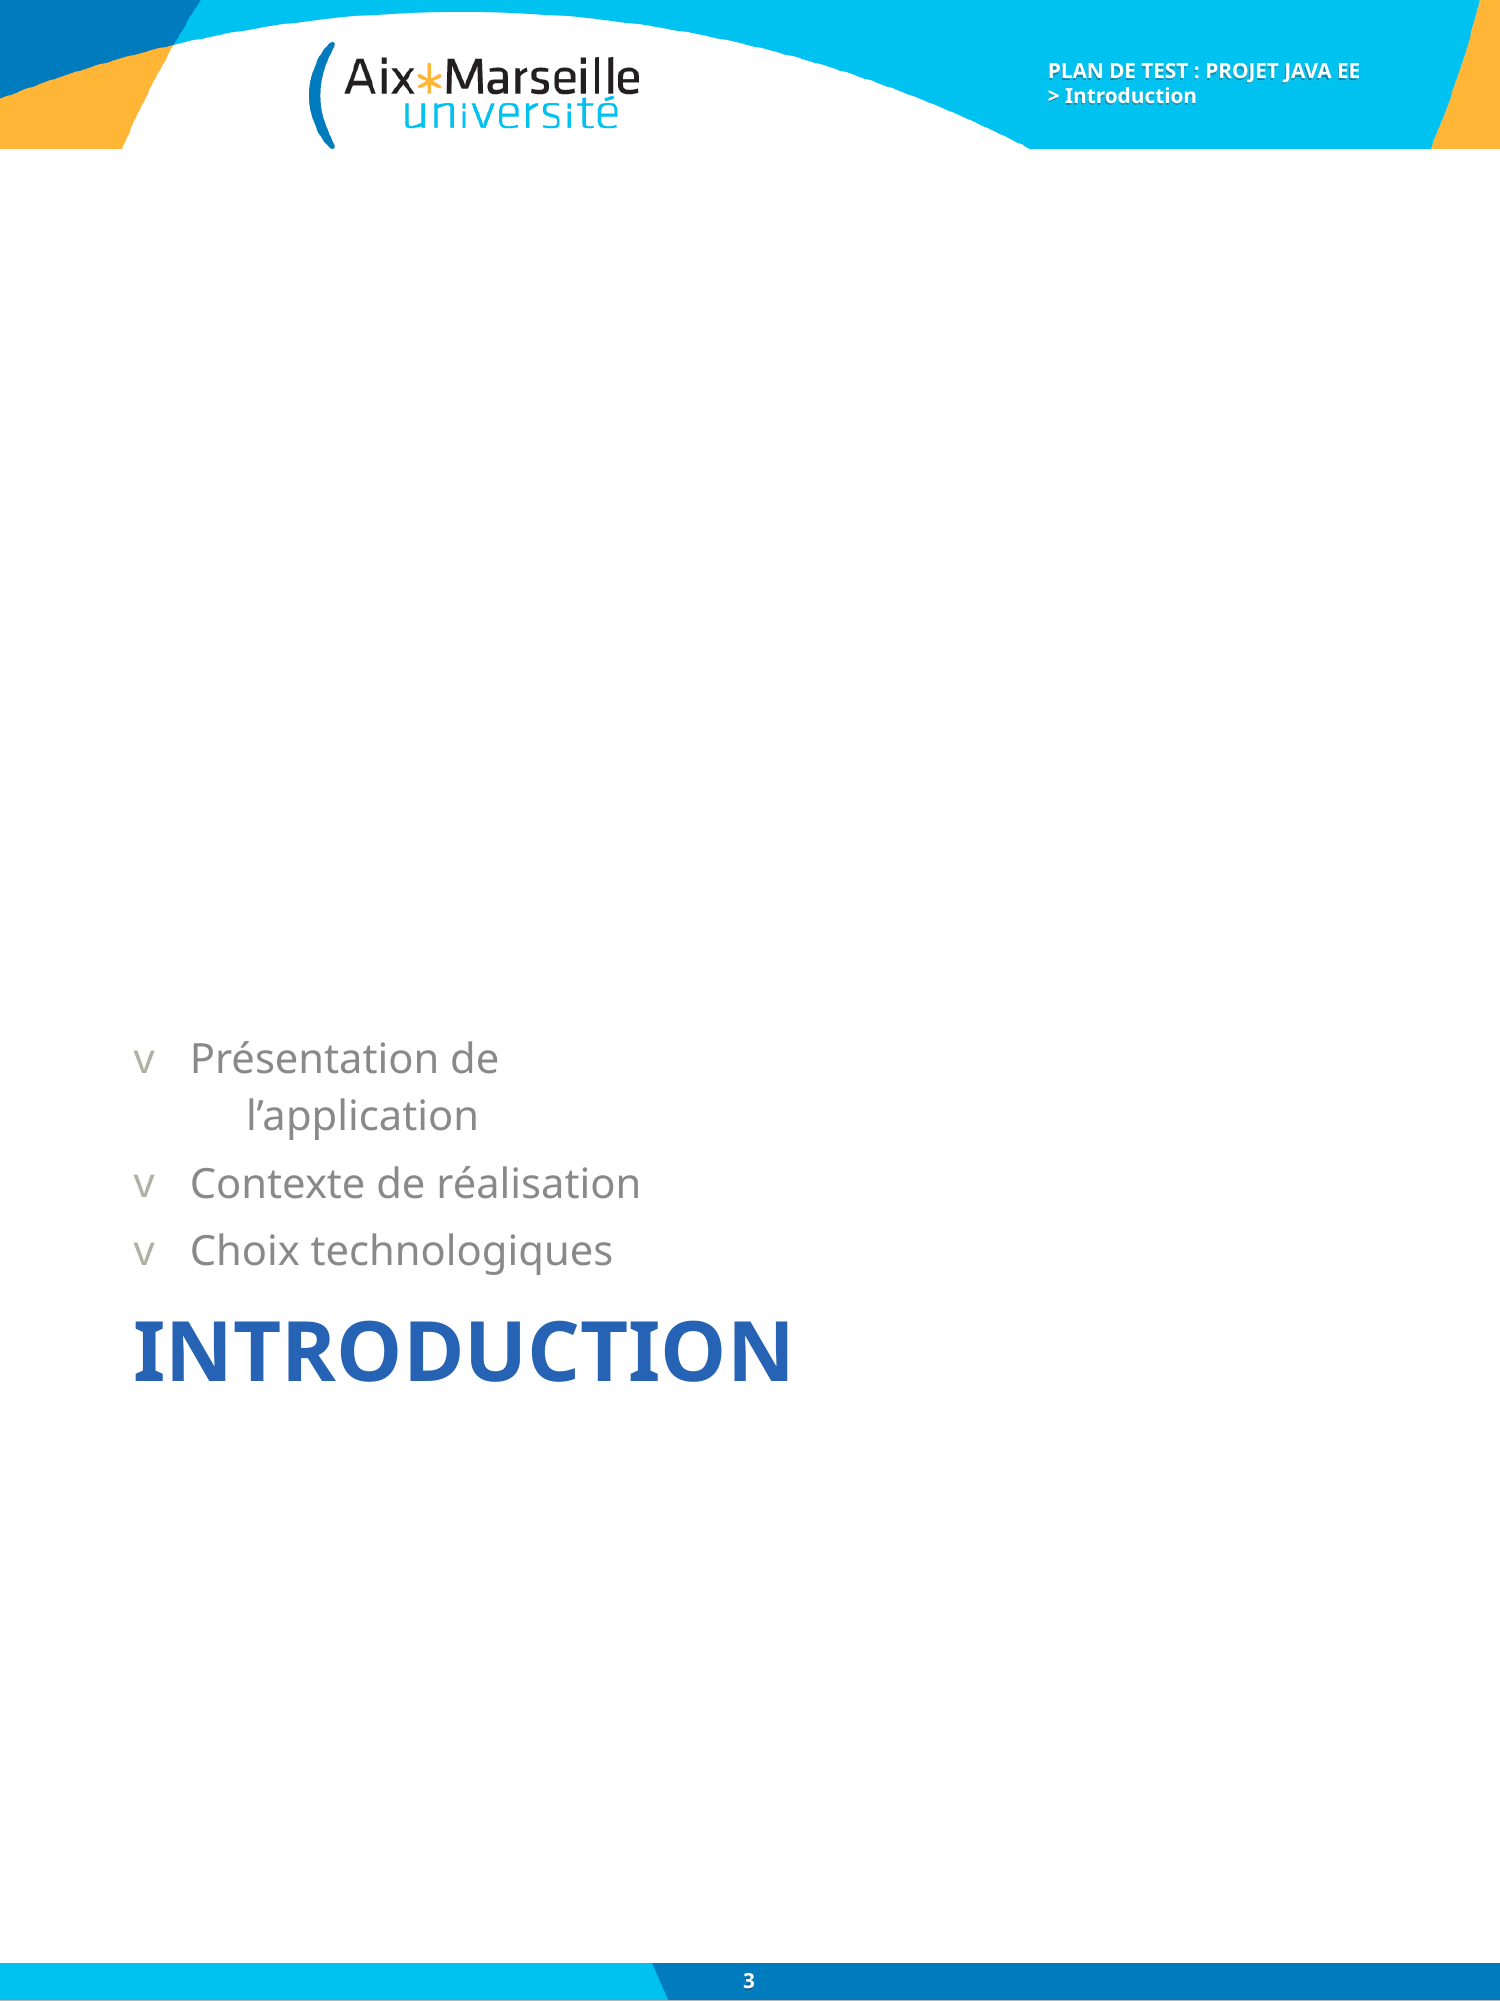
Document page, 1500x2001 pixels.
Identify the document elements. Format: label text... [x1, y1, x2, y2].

list Présentation de l’application Contexte de réalisation Choix technologiques [118, 847, 1394, 1286]
title INTRODUCTION [118, 1286, 1394, 1683]
text_box PLAN DE TEST : PROJET JAVA EE > Introduction [1032, 0, 1500, 165]
text_box [353, 1960, 1145, 2000]
